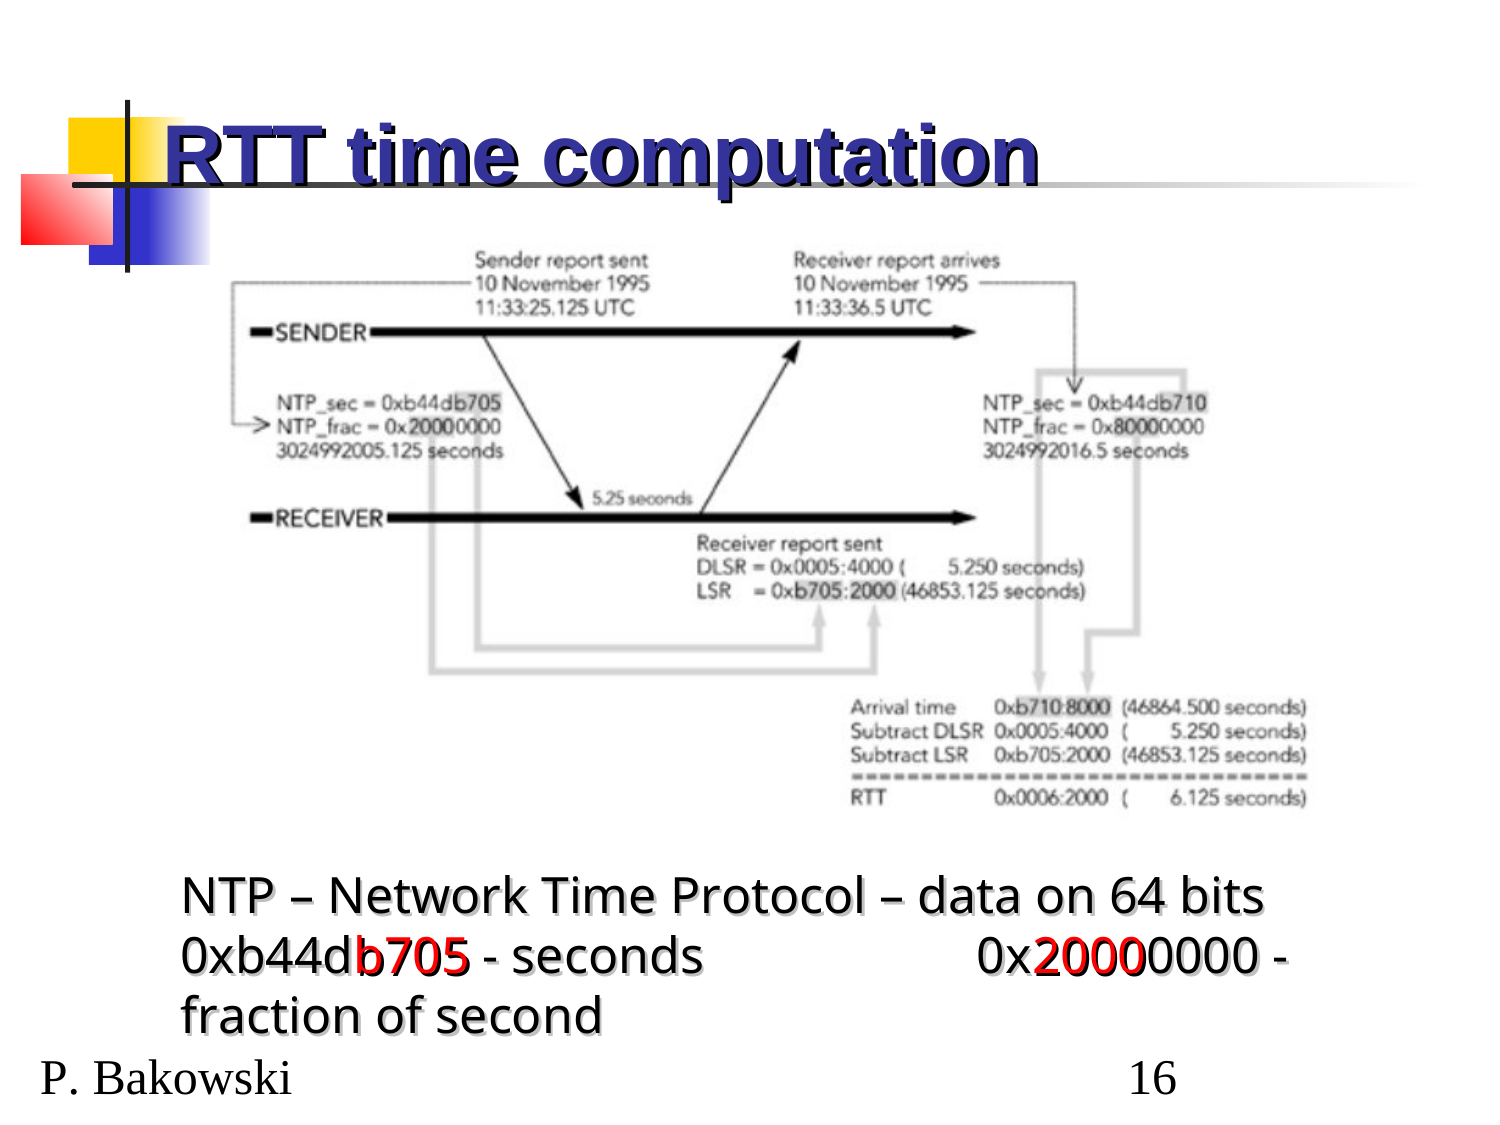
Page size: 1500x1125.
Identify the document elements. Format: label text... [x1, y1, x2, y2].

text_box NTP – Network Time Protocol – data on 64 bits 0xb44db705 - seconds 0x20000000 - fraction of second [165, 856, 1382, 1052]
title RTT time computation [147, 92, 1430, 213]
picture [216, 206, 1329, 845]
